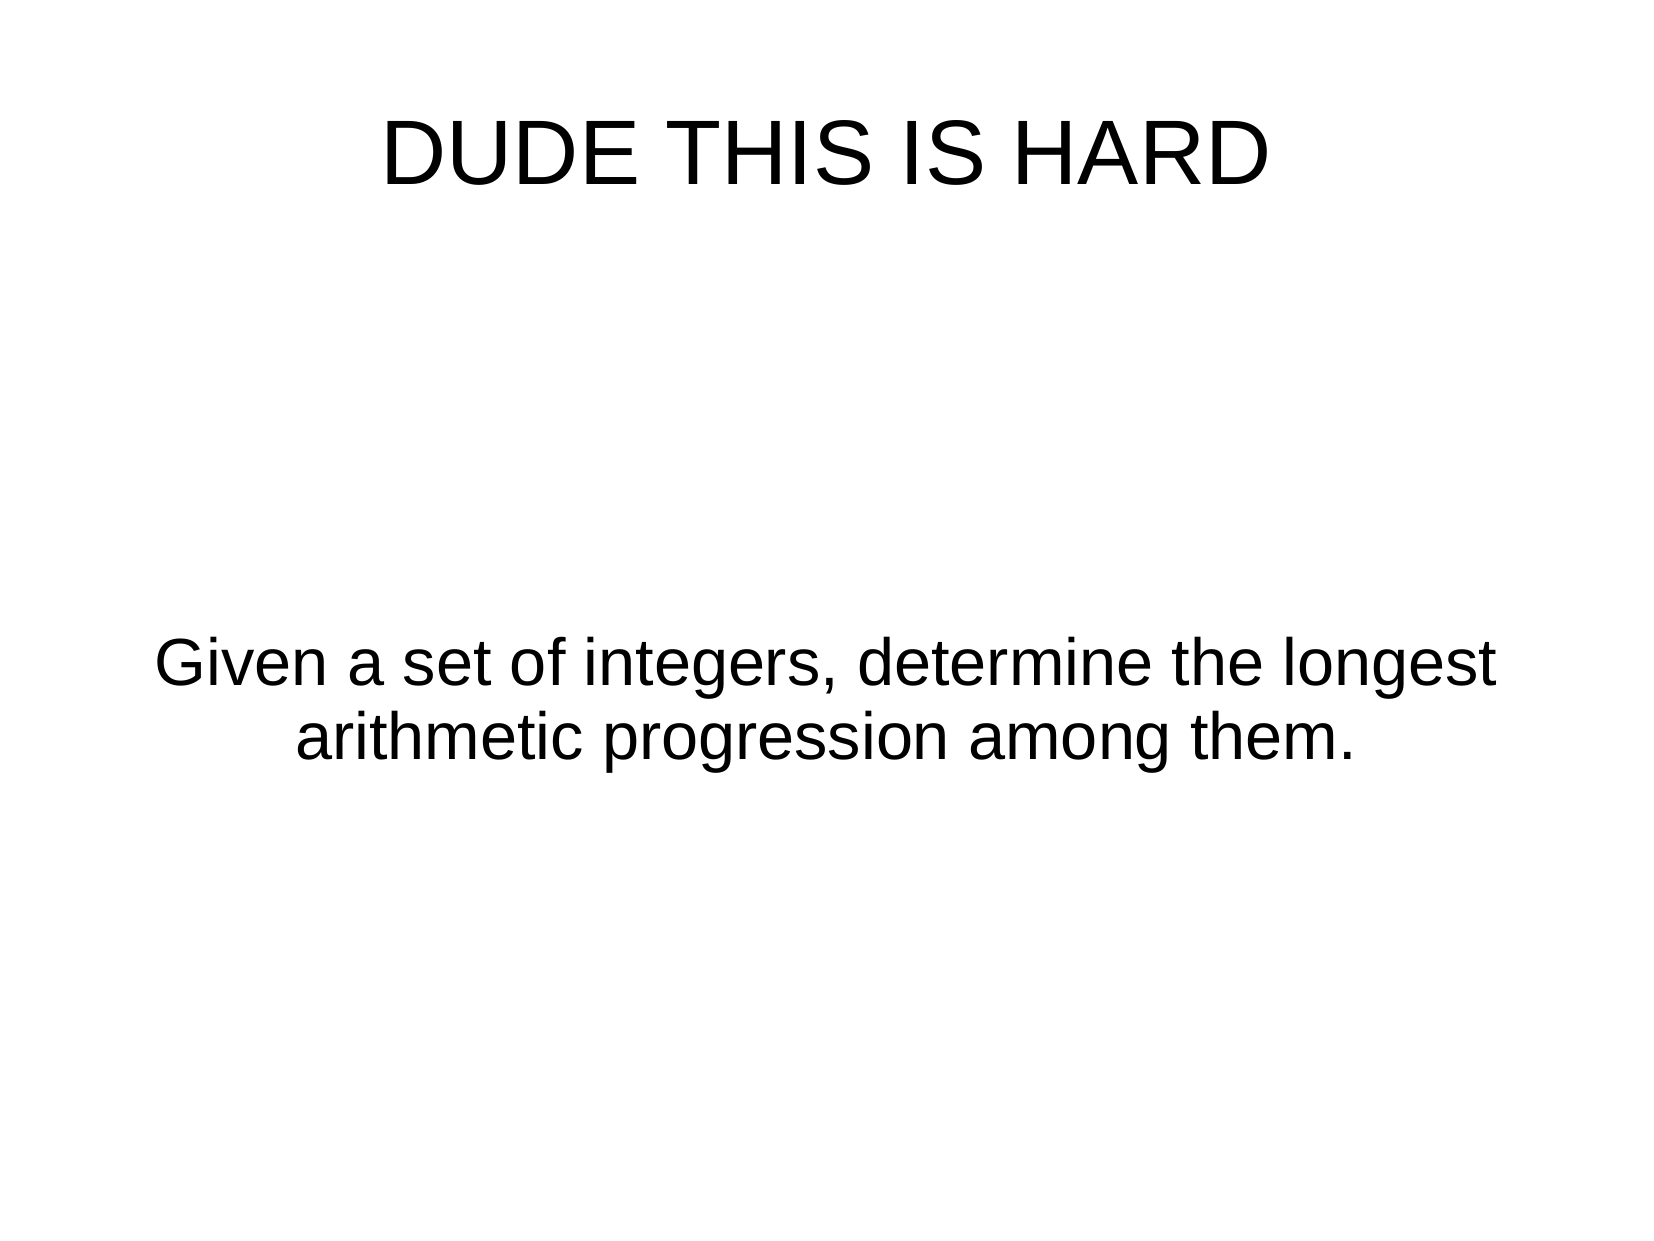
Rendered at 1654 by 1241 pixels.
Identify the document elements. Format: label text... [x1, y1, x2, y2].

title DUDE THIS IS HARD [82, 56, 1571, 250]
subtitle Given a set of integers, determine the longest arithmetic progression among them. [82, 297, 1571, 1102]
